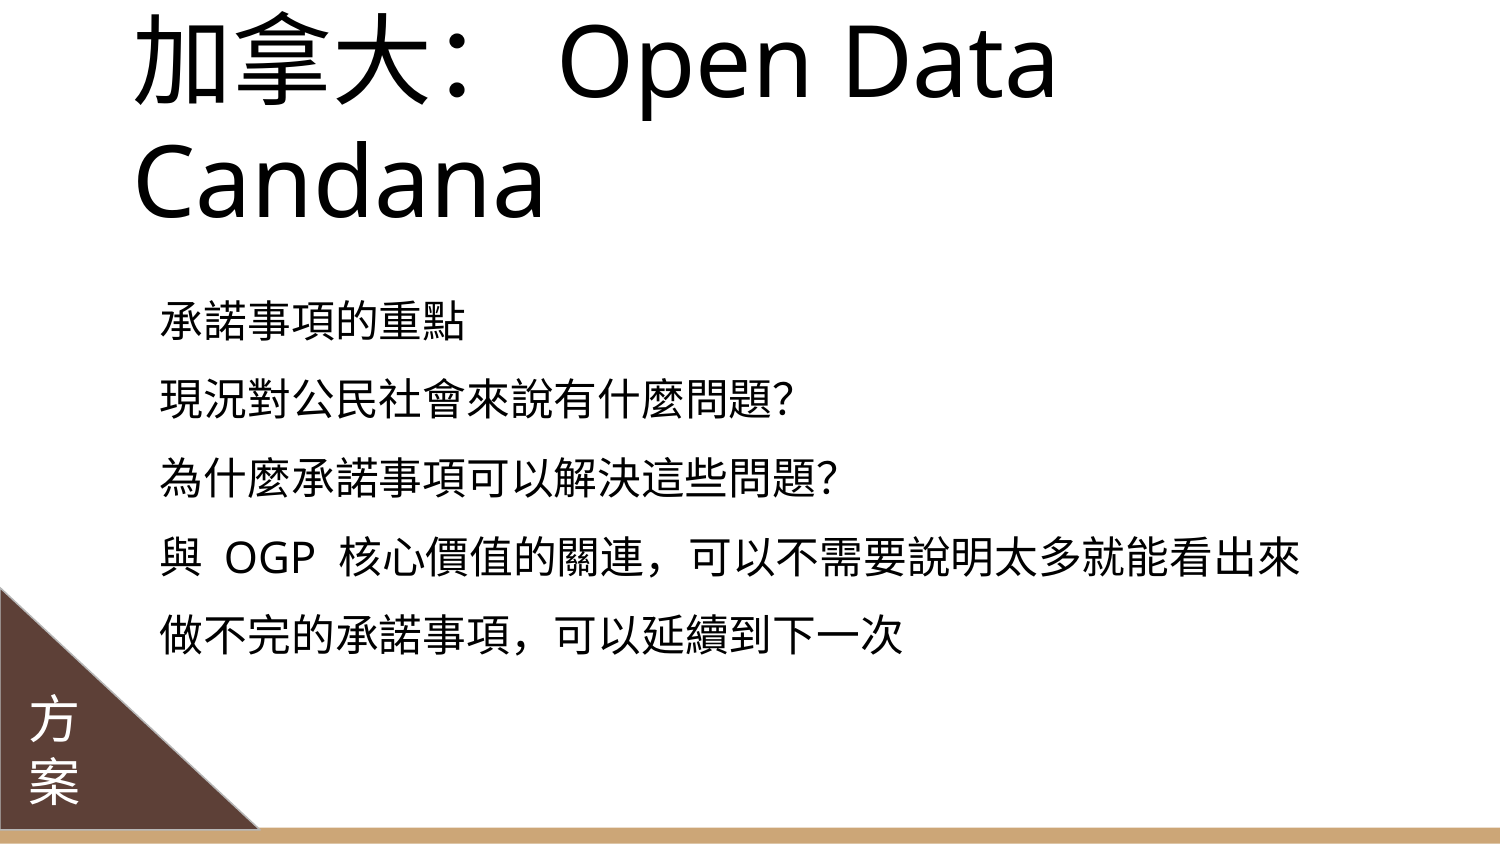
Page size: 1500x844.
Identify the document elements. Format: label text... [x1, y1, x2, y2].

text_box [0, 587, 261, 830]
text_box 方案 [13, 671, 111, 760]
title 加拿大：Open Data Candana [117, 0, 1383, 235]
title 承諾事項的重點 現況對公民社會來說有什麼問題？ 為什麼承諾事項可以解決這些問題？ 與 OGP 核心價值的關連，可以不需要說明太多就能看出來 做不完的承諾事項，可以延續到下一次 [144, 256, 1355, 672]
